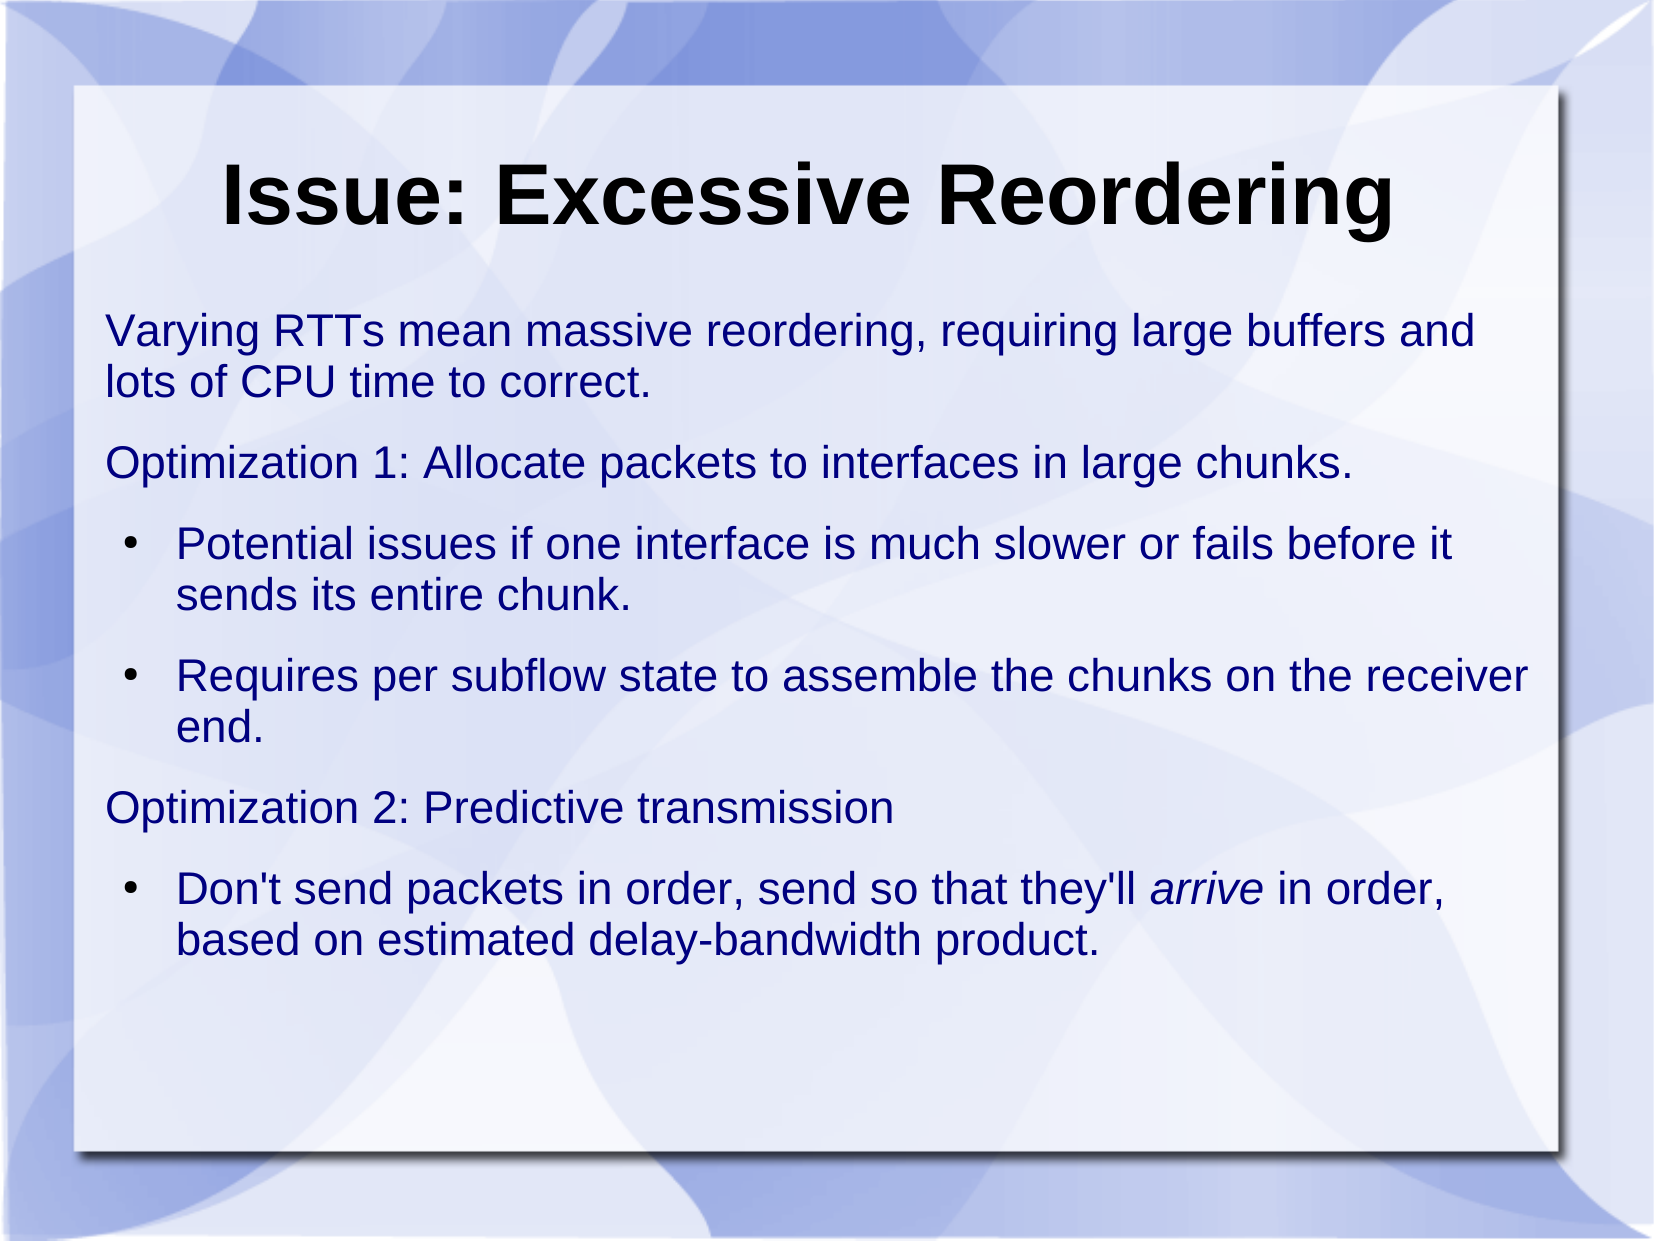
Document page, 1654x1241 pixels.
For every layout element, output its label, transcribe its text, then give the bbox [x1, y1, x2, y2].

list Varying RTTs mean massive reordering, requiring large buffers and lots of CPU time to correct. Optimization 1: Allocate packets to interfaces in large chunks. Potential issues if one interface is much slower or fails before it sends its entire chunk. Requires per subflow state to assemble the chunks on the receiver end. Optimization 2: Predictive transmission Don't send packets in order, send so that they'll arrive in order, based on estimated delay-bandwidth product. [104, 305, 1561, 1010]
picture [0, 0, 1654, 1241]
title Issue: Excessive Reordering [82, 90, 1536, 298]
